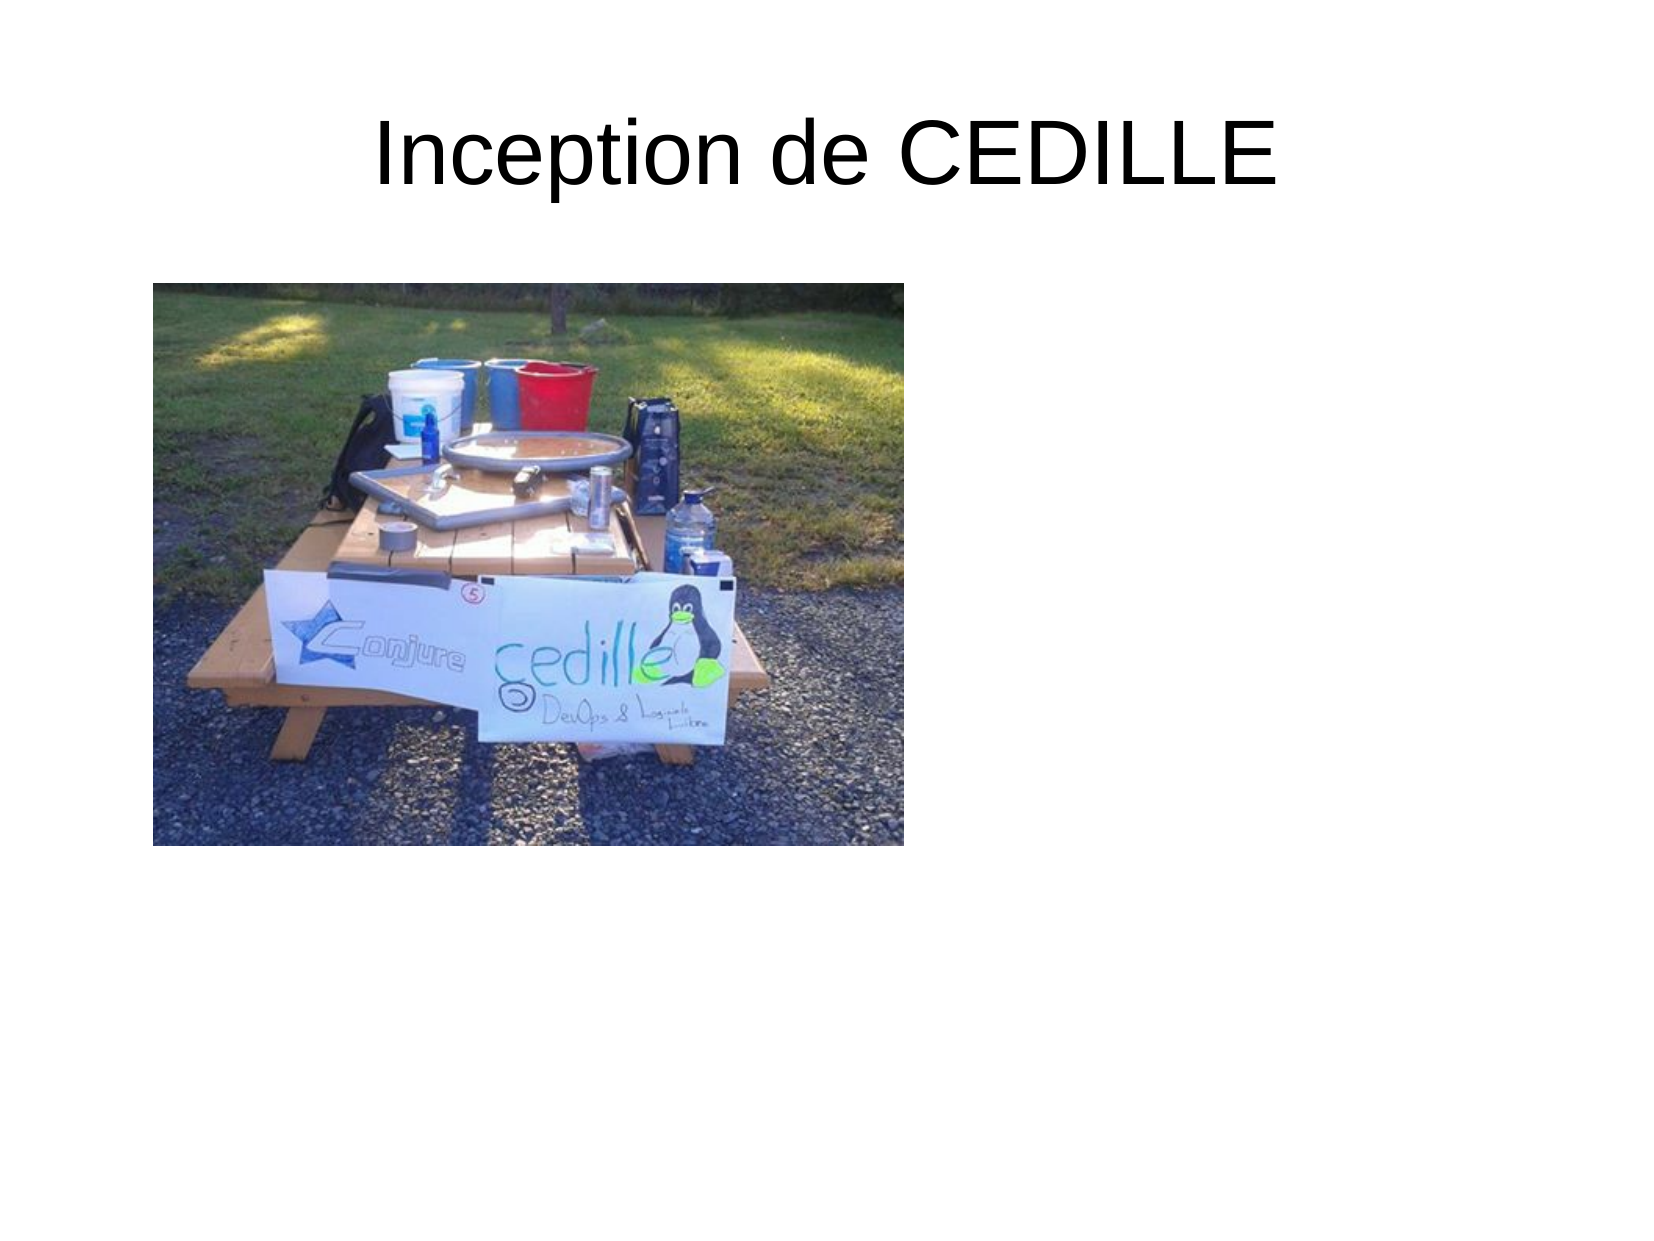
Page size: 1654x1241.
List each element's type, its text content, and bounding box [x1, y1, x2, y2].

title Inception de CEDILLE [82, 49, 1571, 257]
picture [153, 283, 904, 846]
